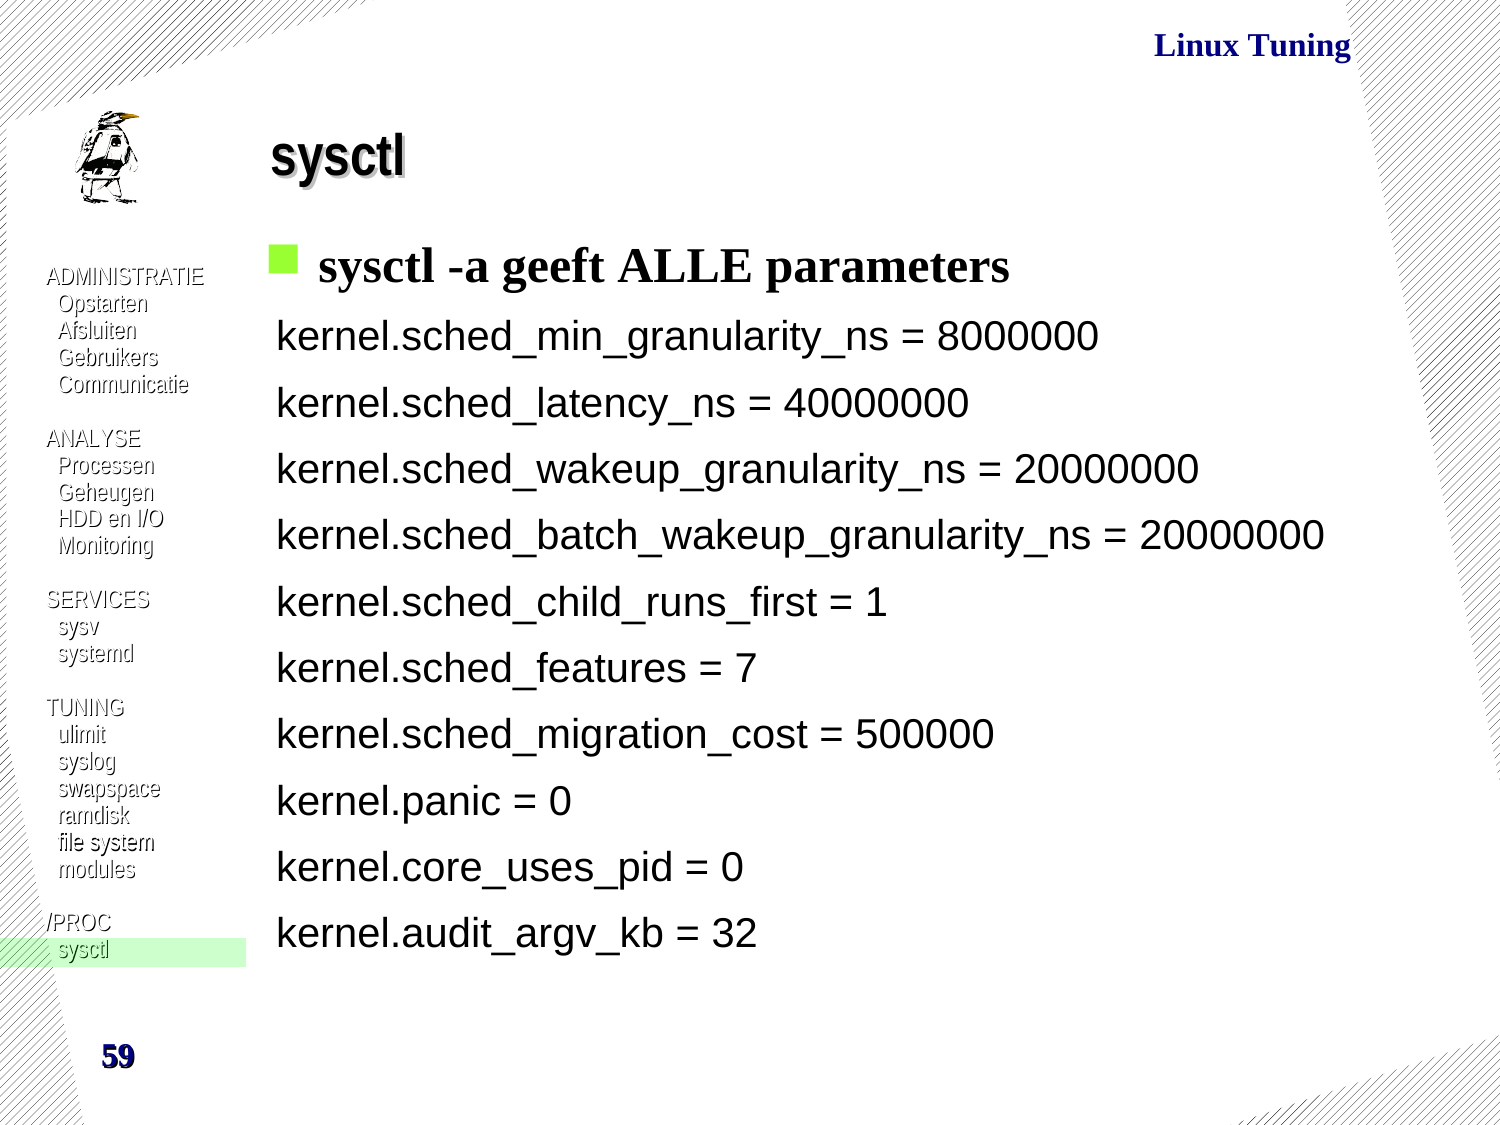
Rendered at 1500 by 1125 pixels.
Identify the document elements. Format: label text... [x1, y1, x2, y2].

text_box [0, 938, 247, 968]
picture [57, 105, 143, 206]
title sysctl [270, 41, 1500, 250]
list sysctl -a geeft ALLE parameters kernel.sched_min_granularity_ns = 8000000 kernel.sched_latency_ns = 40000000 kernel.sched_wakeup_granularity_ns = 20000000 kernel.sched_batch_wakeup_granularity_ns = 20000000 kernel.sched_child_runs_first = 1 kernel.sched_features = 7 kernel.sched_migration_cost = 500000 kernel.panic = 0 kernel.core_uses_pid = 0 kernel.audit_argv_kb = 32 [264, 229, 1486, 1033]
